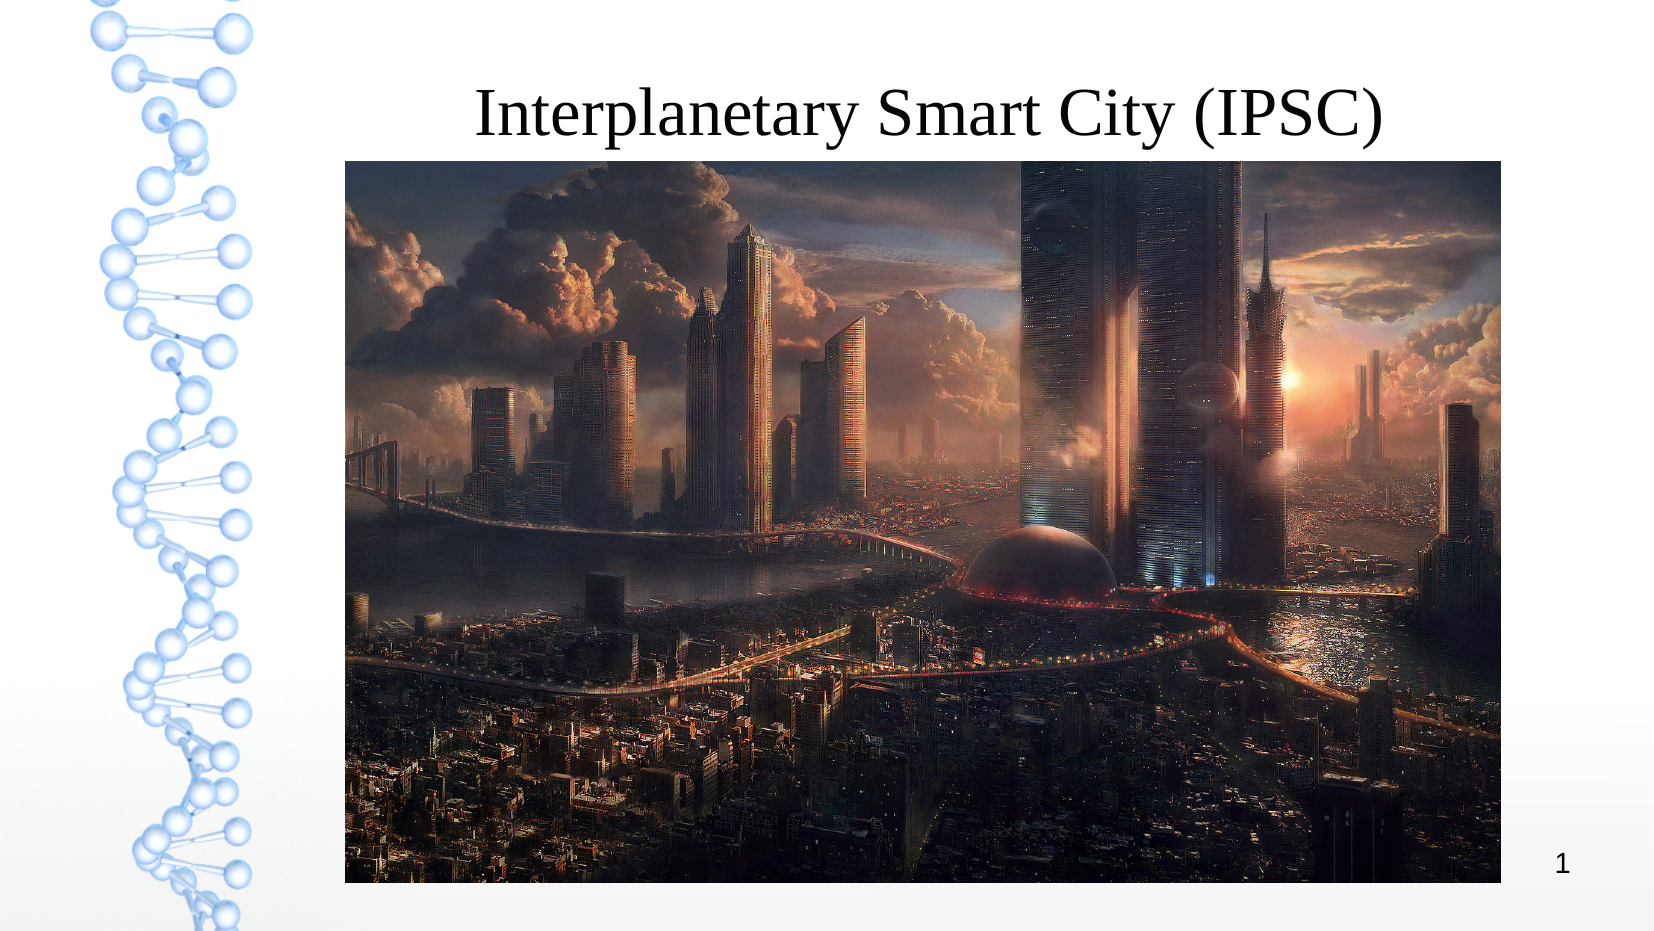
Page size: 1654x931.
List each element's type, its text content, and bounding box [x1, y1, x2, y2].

picture [0, 0, 1654, 931]
title Interplanetary Smart City (IPSC) [265, 35, 1595, 189]
